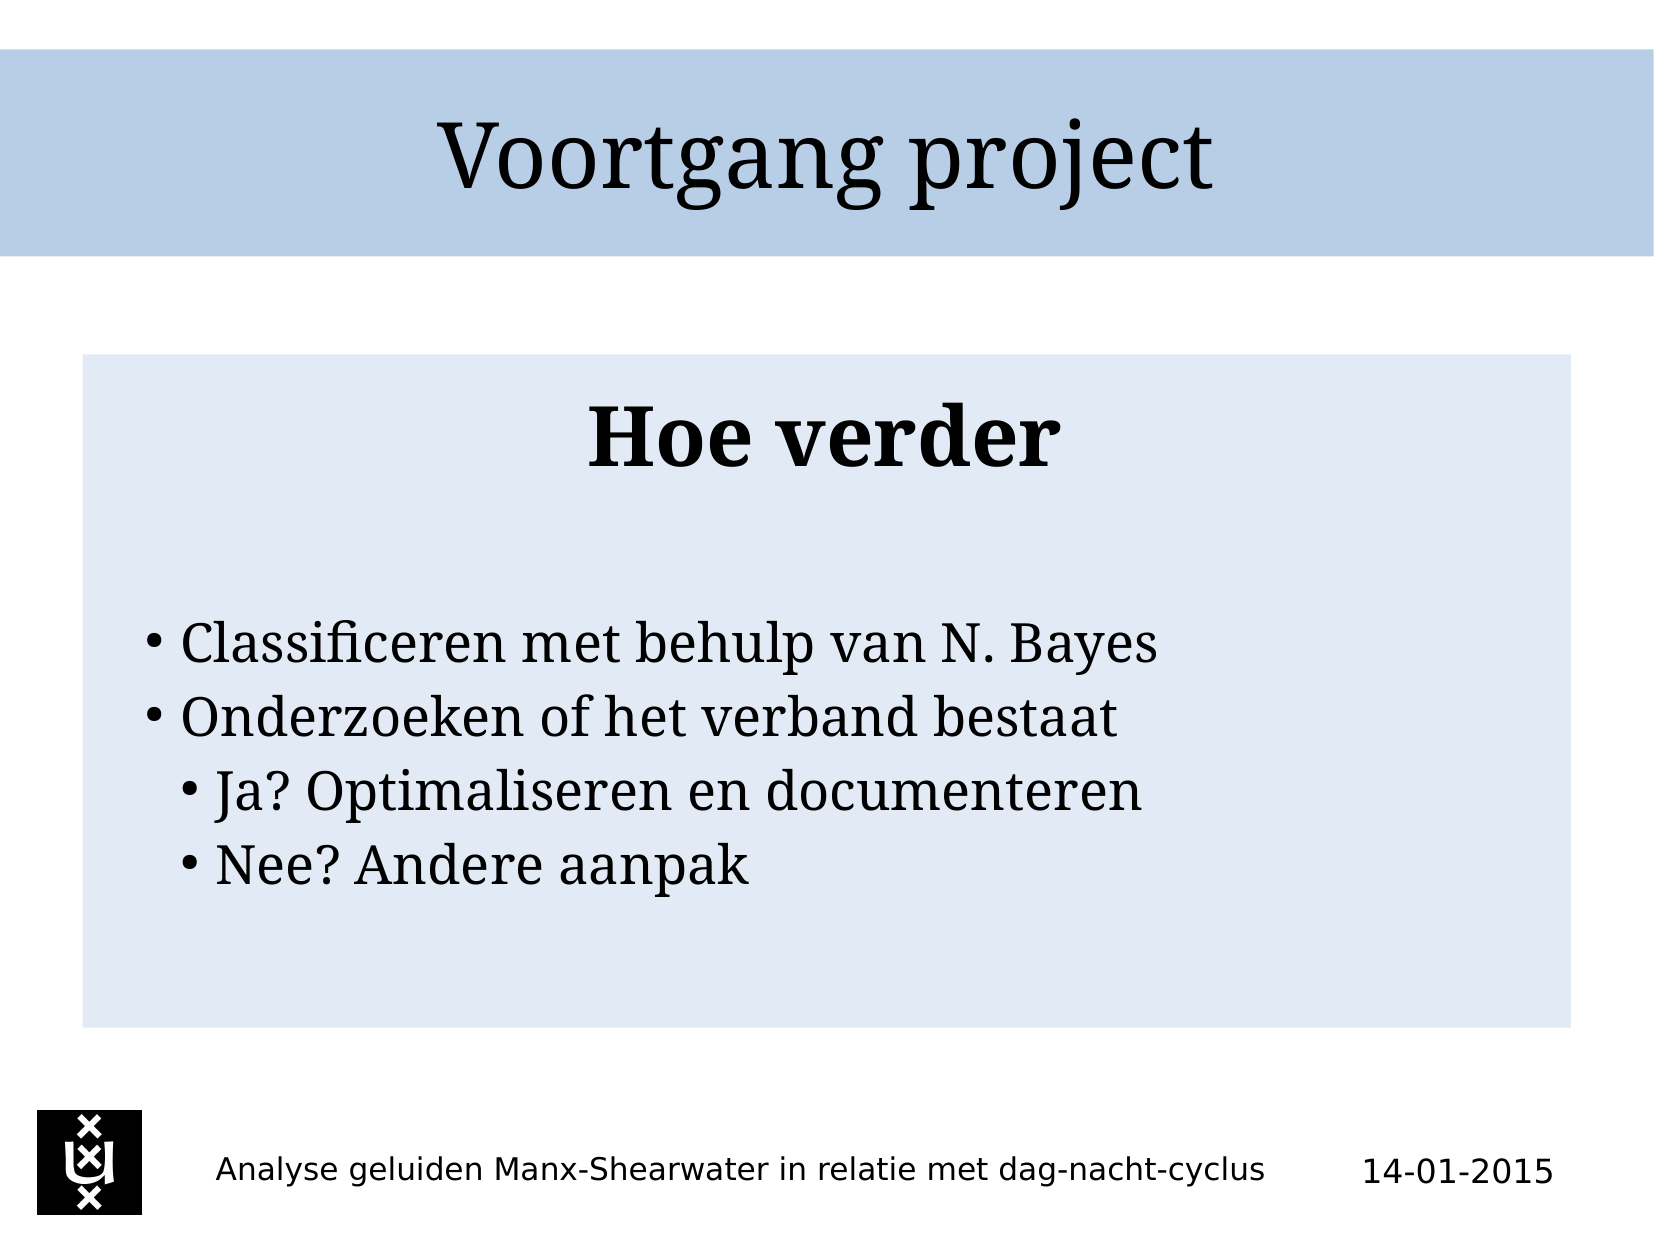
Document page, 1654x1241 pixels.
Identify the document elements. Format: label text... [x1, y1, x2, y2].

text_box 14-01-2015 [1489, 1145, 1571, 1199]
text_box Hoe verder Classificeren met behulp van N. Bayes Onderzoeken of het verband bestaat Ja? Optimaliseren en documenteren Nee? Andere aanpak [129, 370, 1489, 1241]
text_box [82, 354, 1571, 1028]
picture [37, 1110, 129, 1215]
title Voortgang project [0, 49, 1654, 257]
